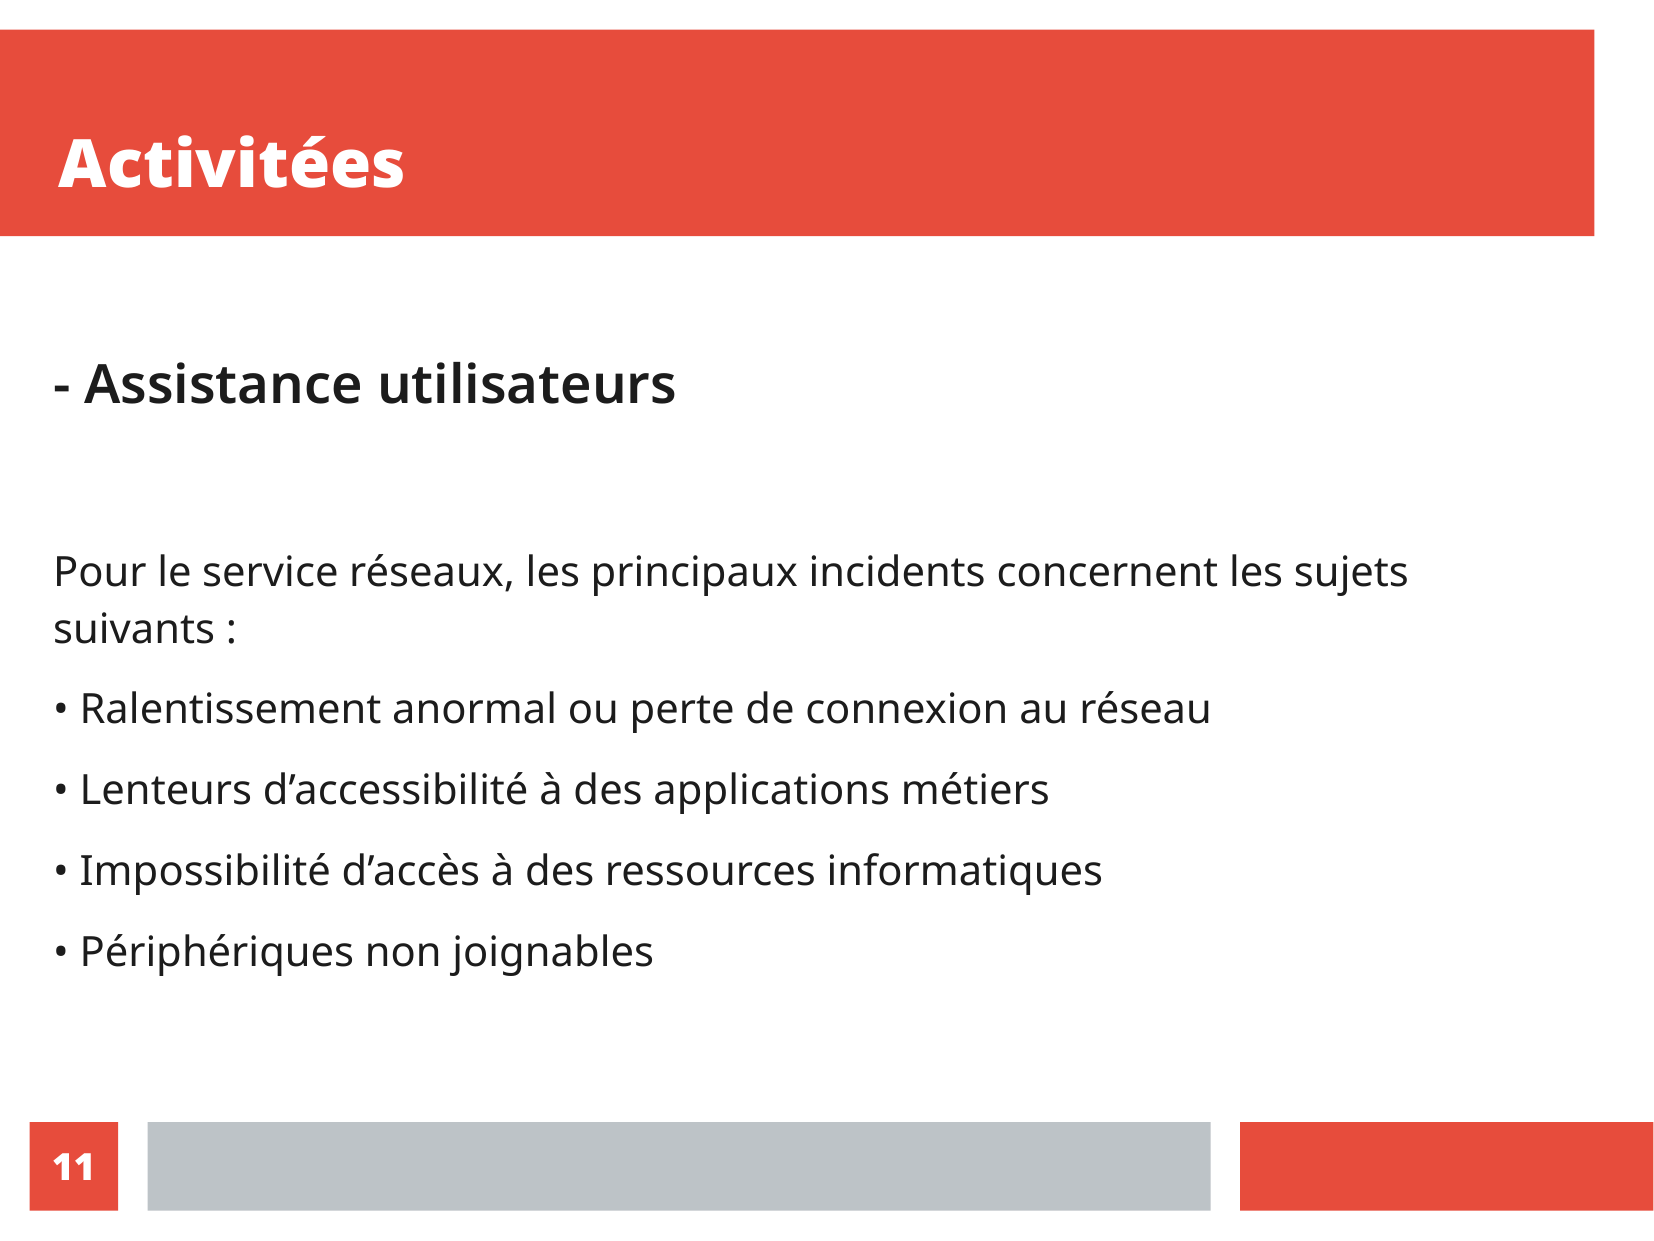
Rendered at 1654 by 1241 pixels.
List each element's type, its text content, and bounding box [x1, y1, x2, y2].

list - Assistance utilisateurs Pour le service réseaux, les principaux incidents concernent les sujets suivants : • Ralentissement anormal ou perte de connexion au réseau • Lenteurs d’accessibilité à des applications métiers • Impossibilité d’accès à des ressources informatiques • Périphériques non joignables [53, 248, 1560, 1241]
title Activitées [59, 59, 1595, 207]
